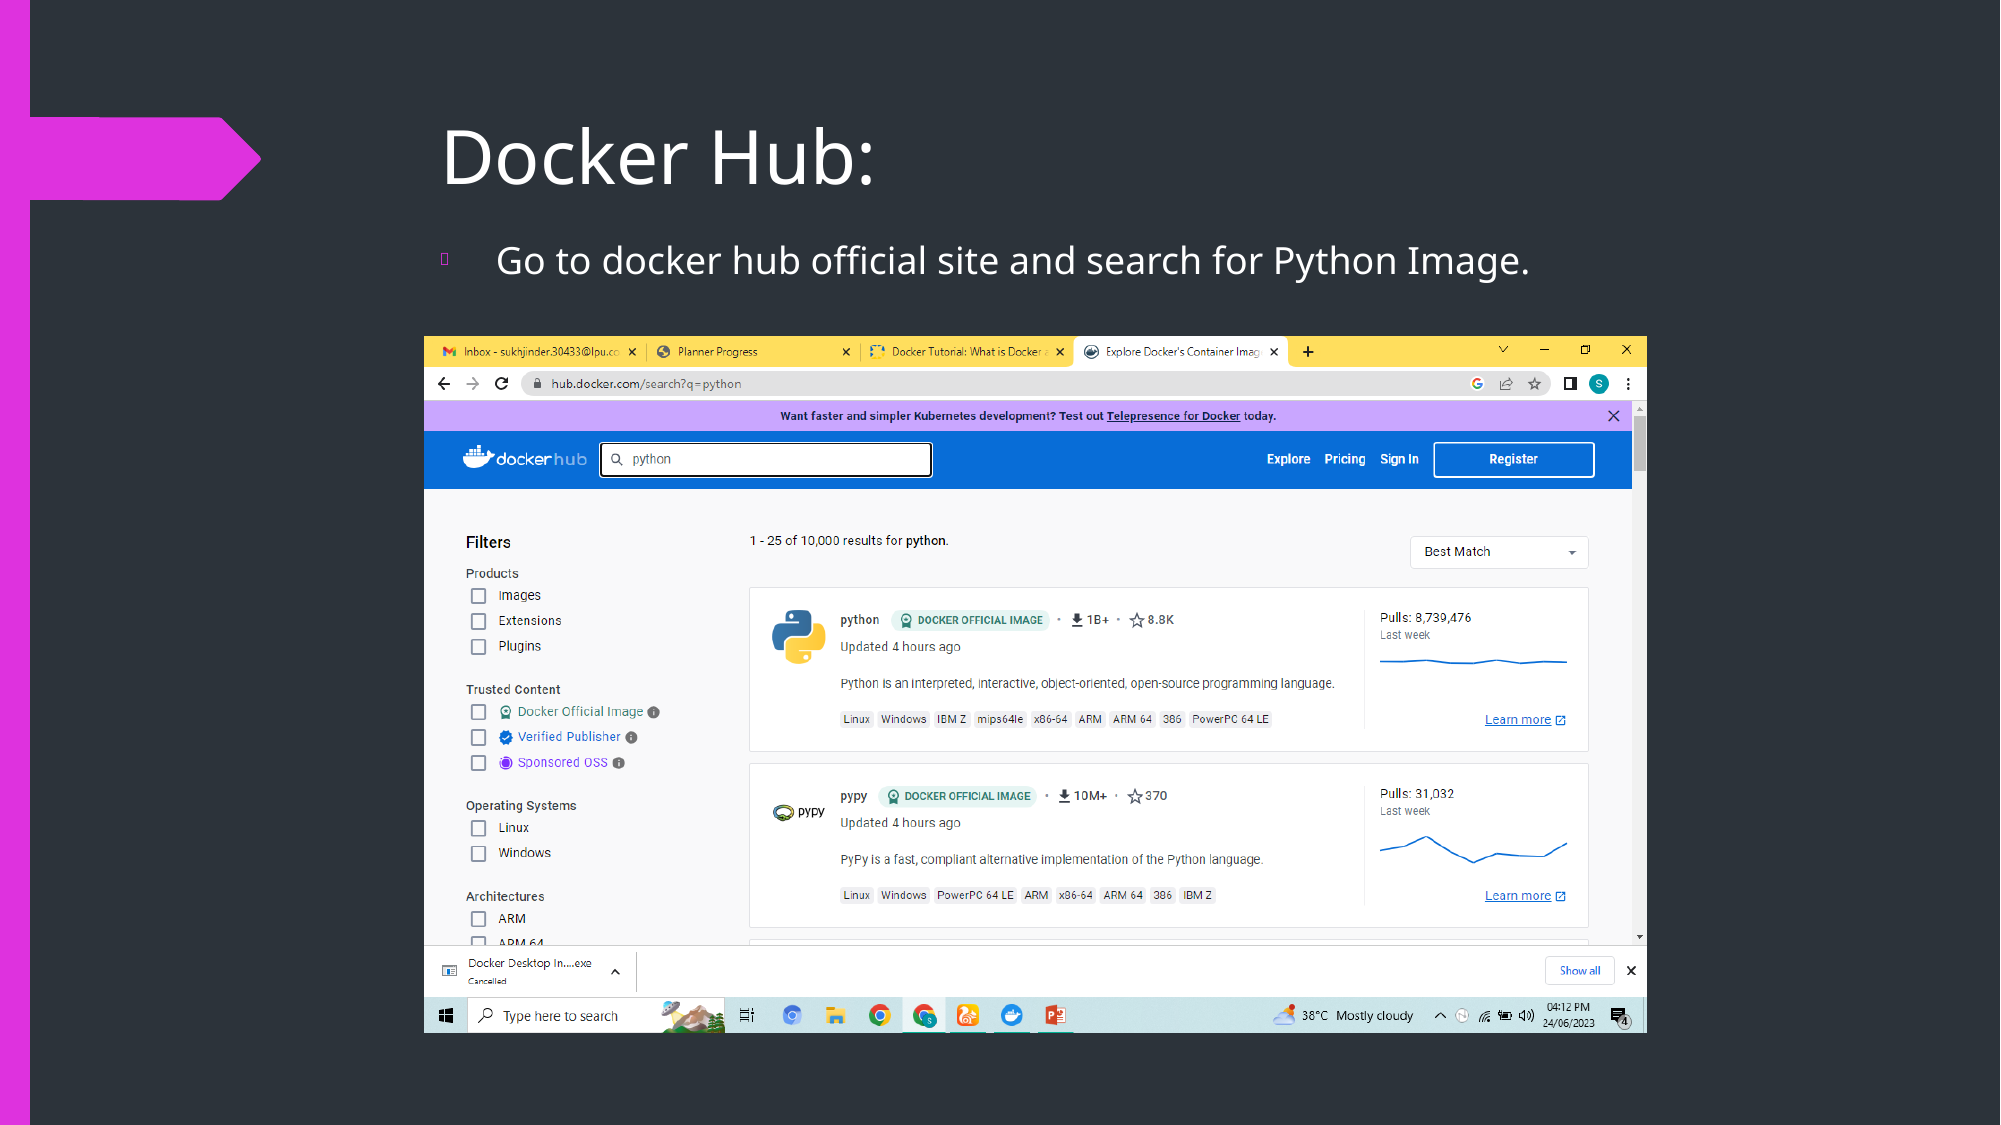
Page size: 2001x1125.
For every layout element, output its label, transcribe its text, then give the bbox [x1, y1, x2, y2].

picture [424, 336, 1647, 1033]
title Docker Hub: [425, 102, 1888, 229]
list Go to docker hub official site and search for Python Image. [424, 229, 1888, 313]
